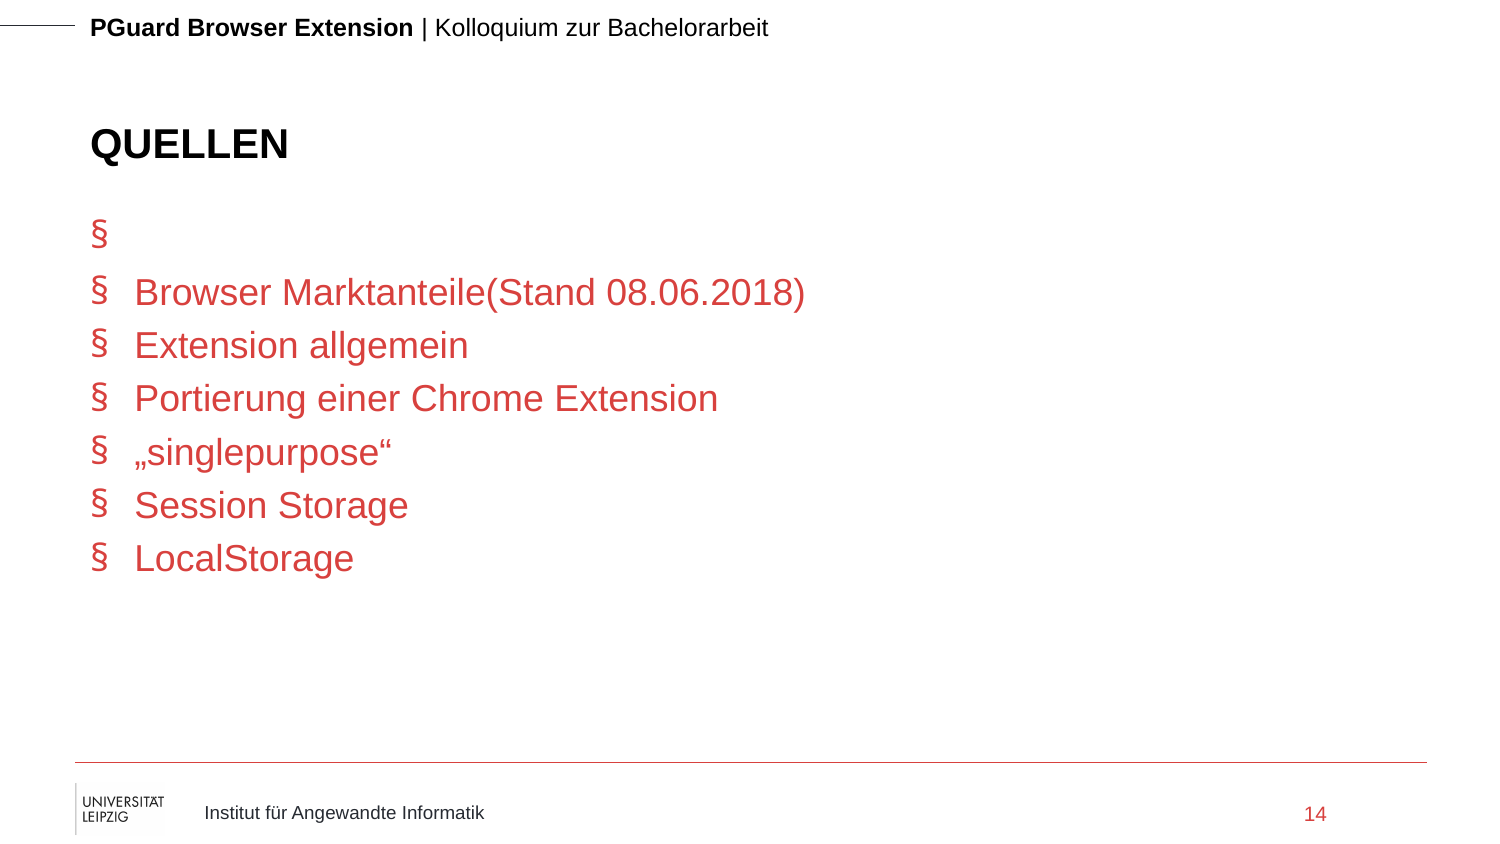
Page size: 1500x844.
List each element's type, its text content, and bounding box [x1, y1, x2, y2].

text_box [1303, 800, 1426, 834]
title Quellen [75, 50, 1426, 175]
list Browser Marktanteile(Stand 08.06.2018) Extension allgemein Portierung einer Chrome Extension „single purpose“ Session Storage Local Storage [75, 200, 1426, 756]
